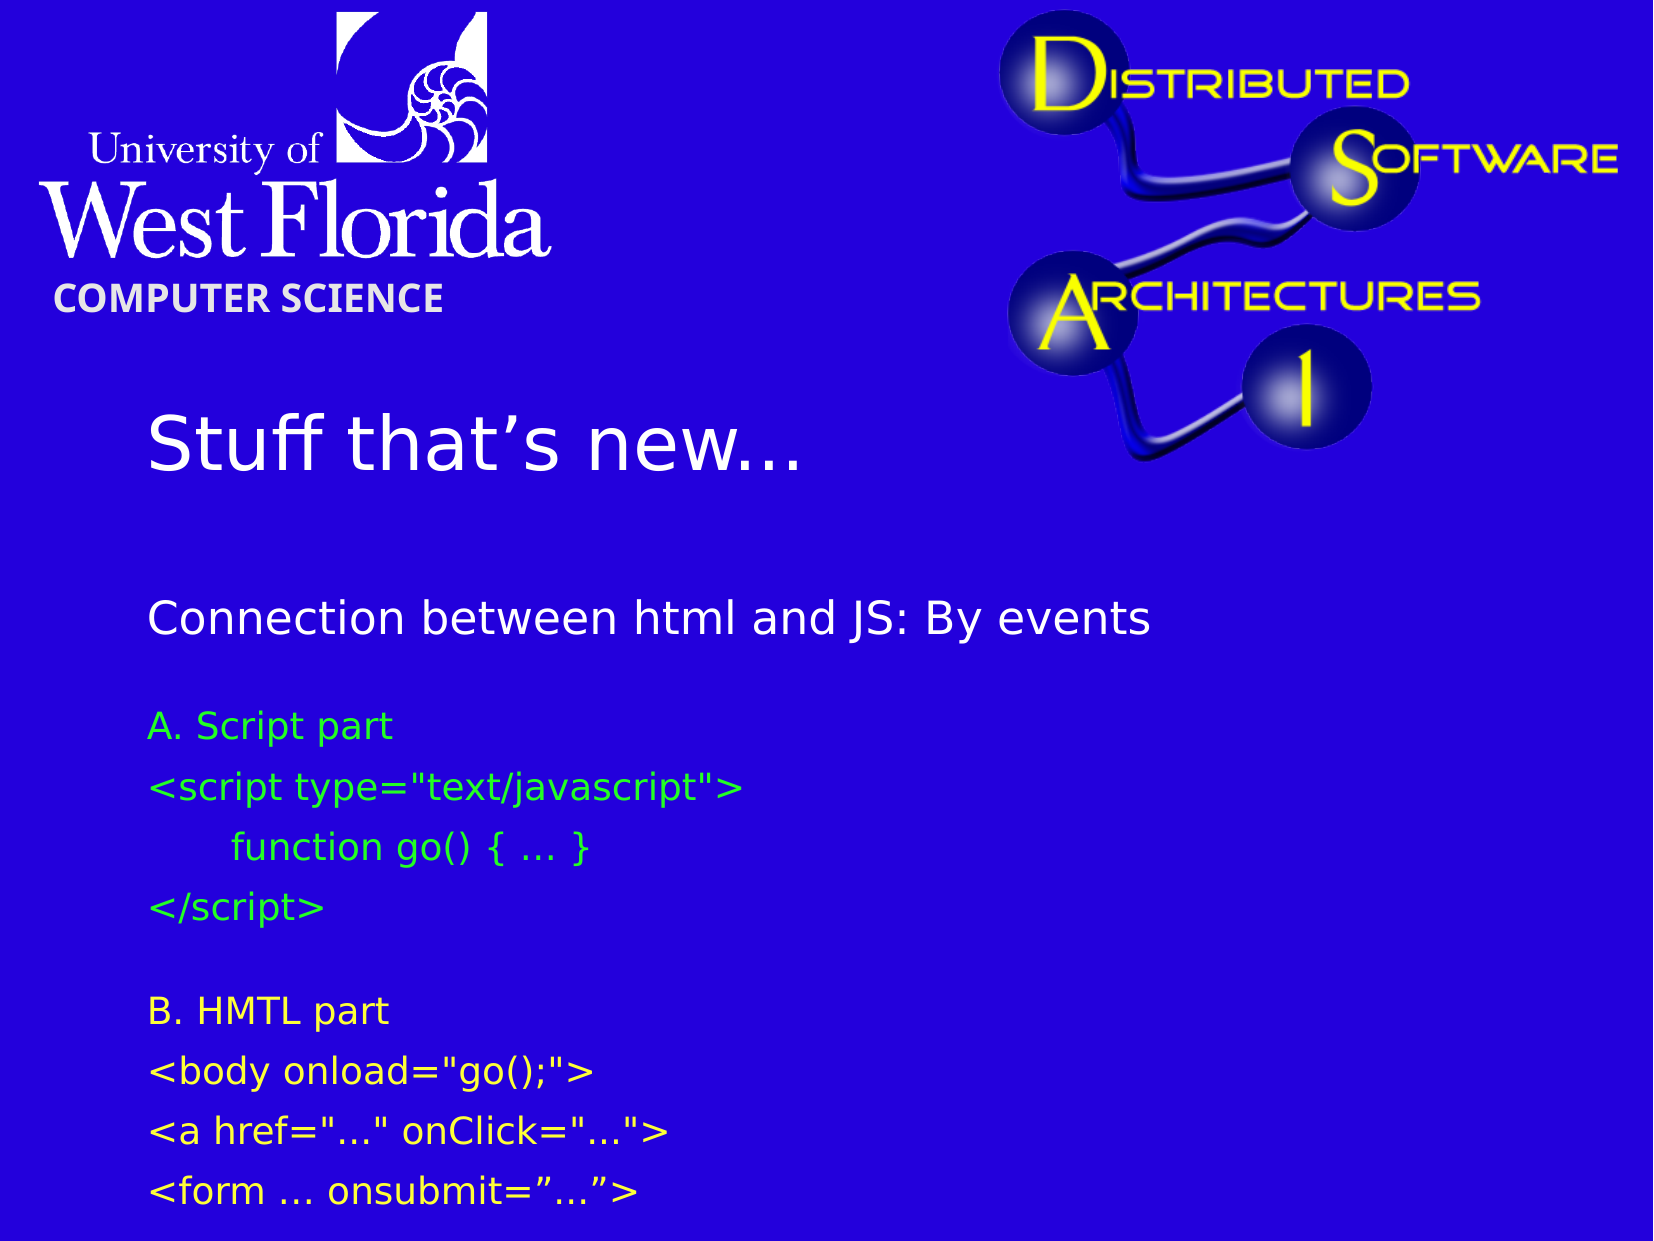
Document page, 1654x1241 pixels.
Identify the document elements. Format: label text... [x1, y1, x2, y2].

picture [910, 0, 1653, 506]
text_box COMPUTER SCIENCE [37, 262, 563, 325]
text_box Stuff that’s new... Connection between html and JS: By events A. Script part <script type="text/javascript"> function go() { … } </script> B. HMTL part <body onload="go();"> <a href="..." onClick="..."> <form … onsubmit=”...”> [132, 393, 1501, 1221]
picture [37, 0, 559, 262]
